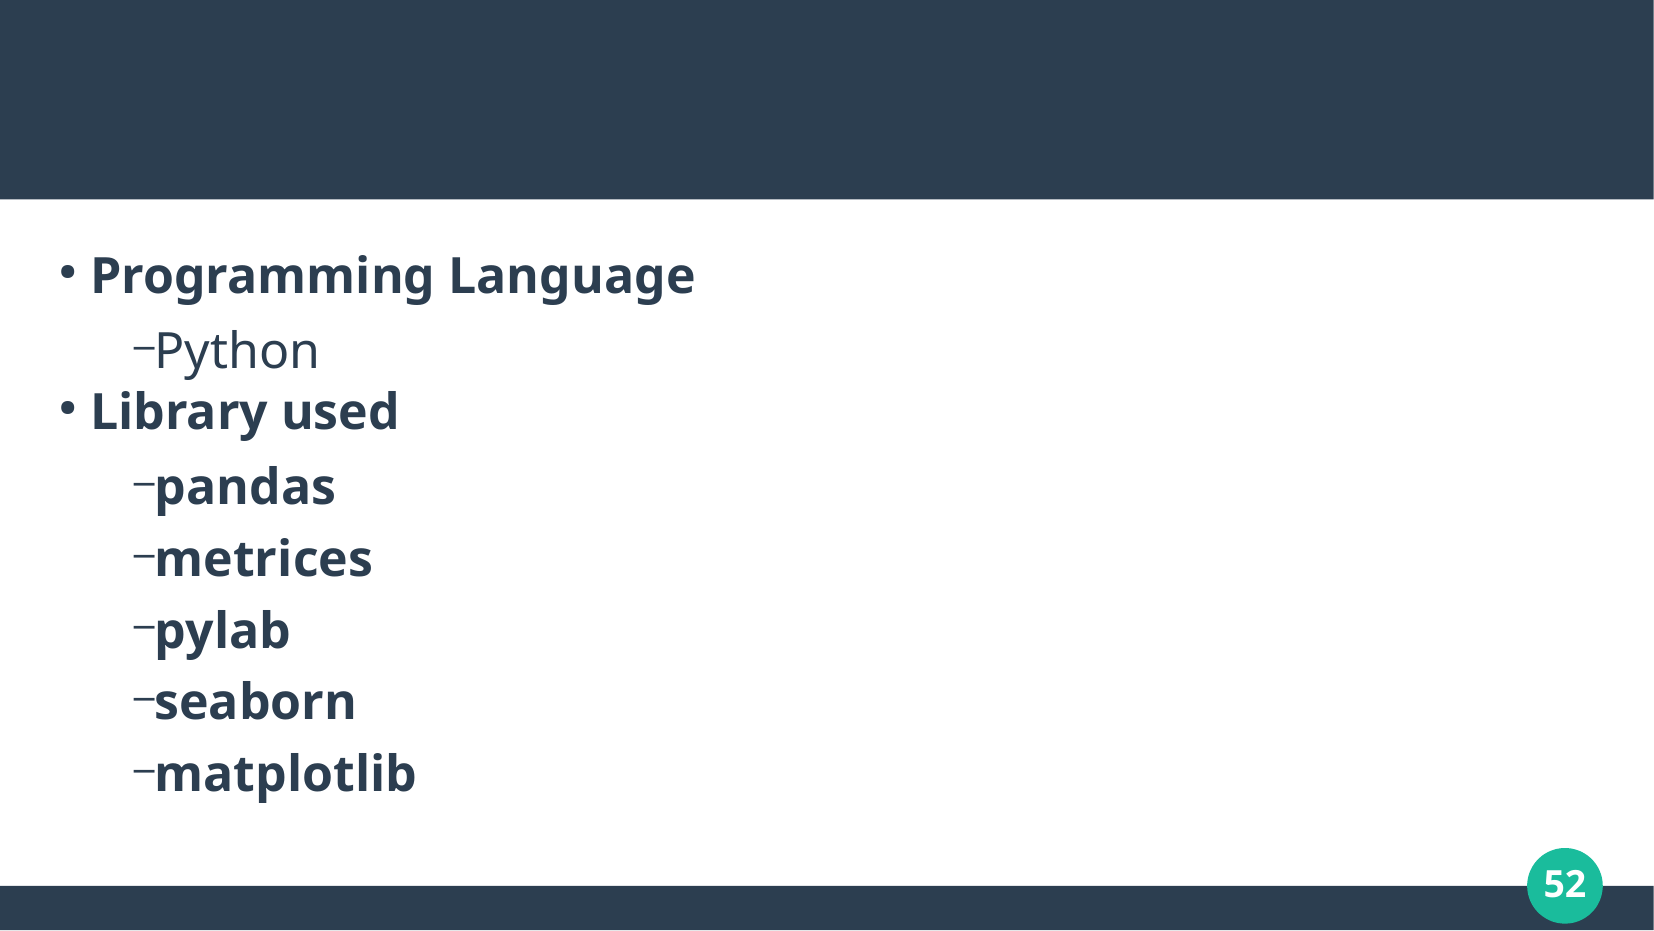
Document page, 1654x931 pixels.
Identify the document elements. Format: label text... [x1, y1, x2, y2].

list Programming Language Python Library used pandas metrices pylab seaborn matplotlib [59, 243, 1595, 864]
